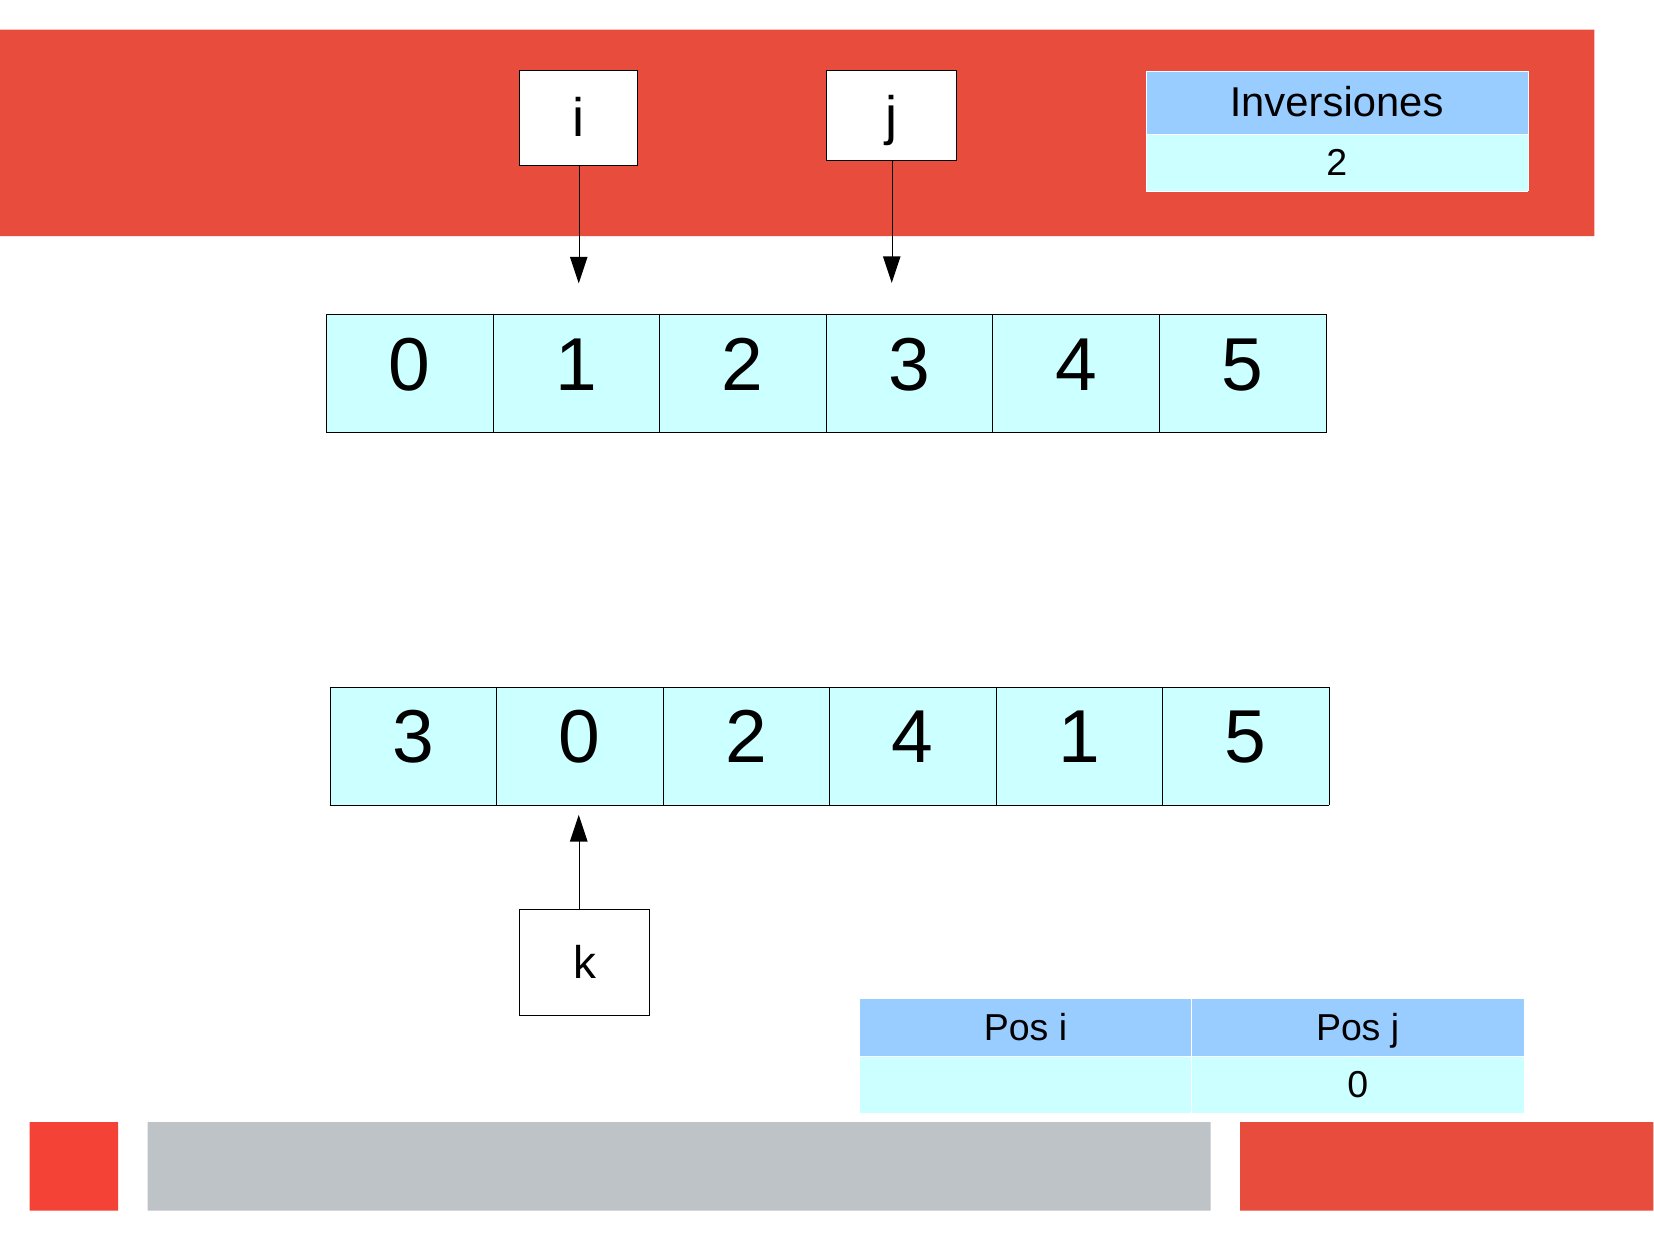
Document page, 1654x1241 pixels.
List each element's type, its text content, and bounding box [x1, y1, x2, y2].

text_box k [519, 909, 650, 1016]
table_header 2 [664, 688, 829, 805]
table_header Pos i [860, 999, 1191, 1056]
table_header Pos j [1192, 999, 1524, 1056]
table_cell [860, 1057, 1191, 1113]
text_box i [519, 70, 638, 166]
table_cell 0 [1192, 1057, 1524, 1113]
table_header 2 [660, 315, 826, 432]
table_cell 2 [1147, 135, 1528, 191]
table_header 1 [997, 688, 1162, 805]
table_header 0 [327, 315, 493, 432]
table_header 3 [827, 315, 992, 432]
table_header 1 [494, 315, 659, 432]
table_header 0 [497, 688, 663, 805]
text_box j [826, 70, 957, 161]
table_header 3 [331, 688, 496, 805]
table_header 5 [1163, 688, 1329, 805]
table_header 4 [830, 688, 996, 805]
table_header 4 [993, 315, 1159, 432]
table_header Inversiones [1147, 72, 1528, 134]
table_header 5 [1160, 315, 1326, 432]
